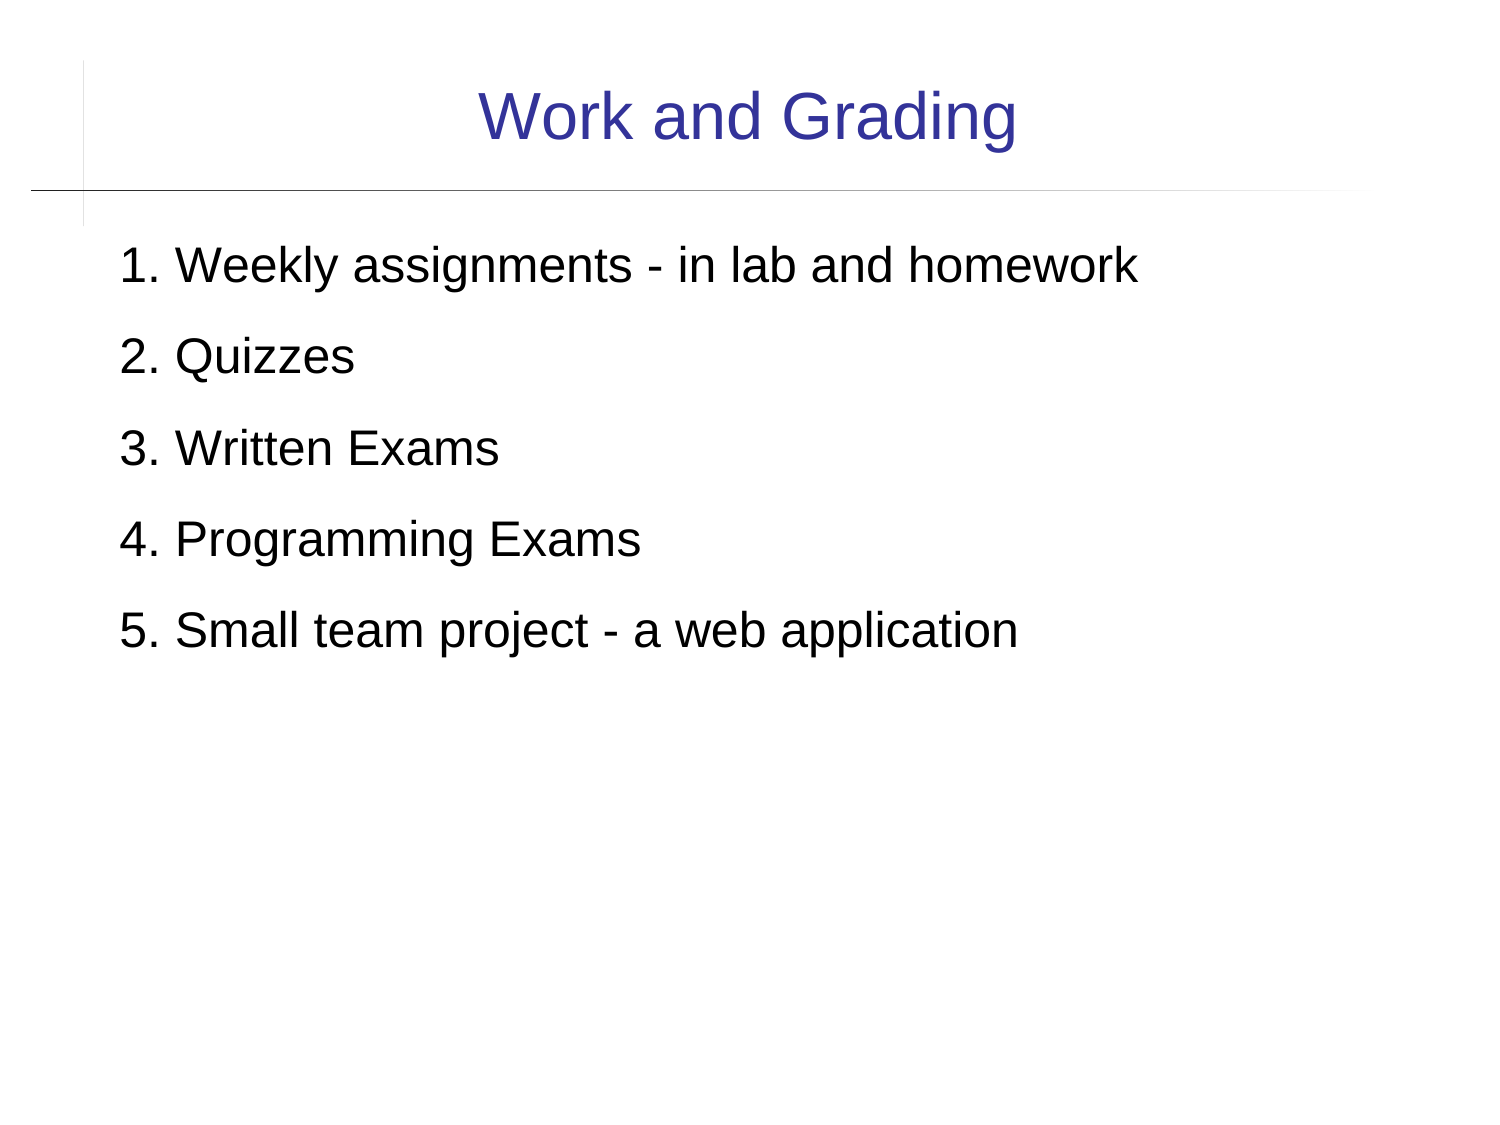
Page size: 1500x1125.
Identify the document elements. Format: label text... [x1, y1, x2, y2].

title Work and Grading [100, 42, 1398, 183]
list 1. Weekly assignments - in lab and homework 2. Quizzes 3. Written Exams 4. Programming Exams 5. Small team project - a web application [100, 224, 1398, 955]
